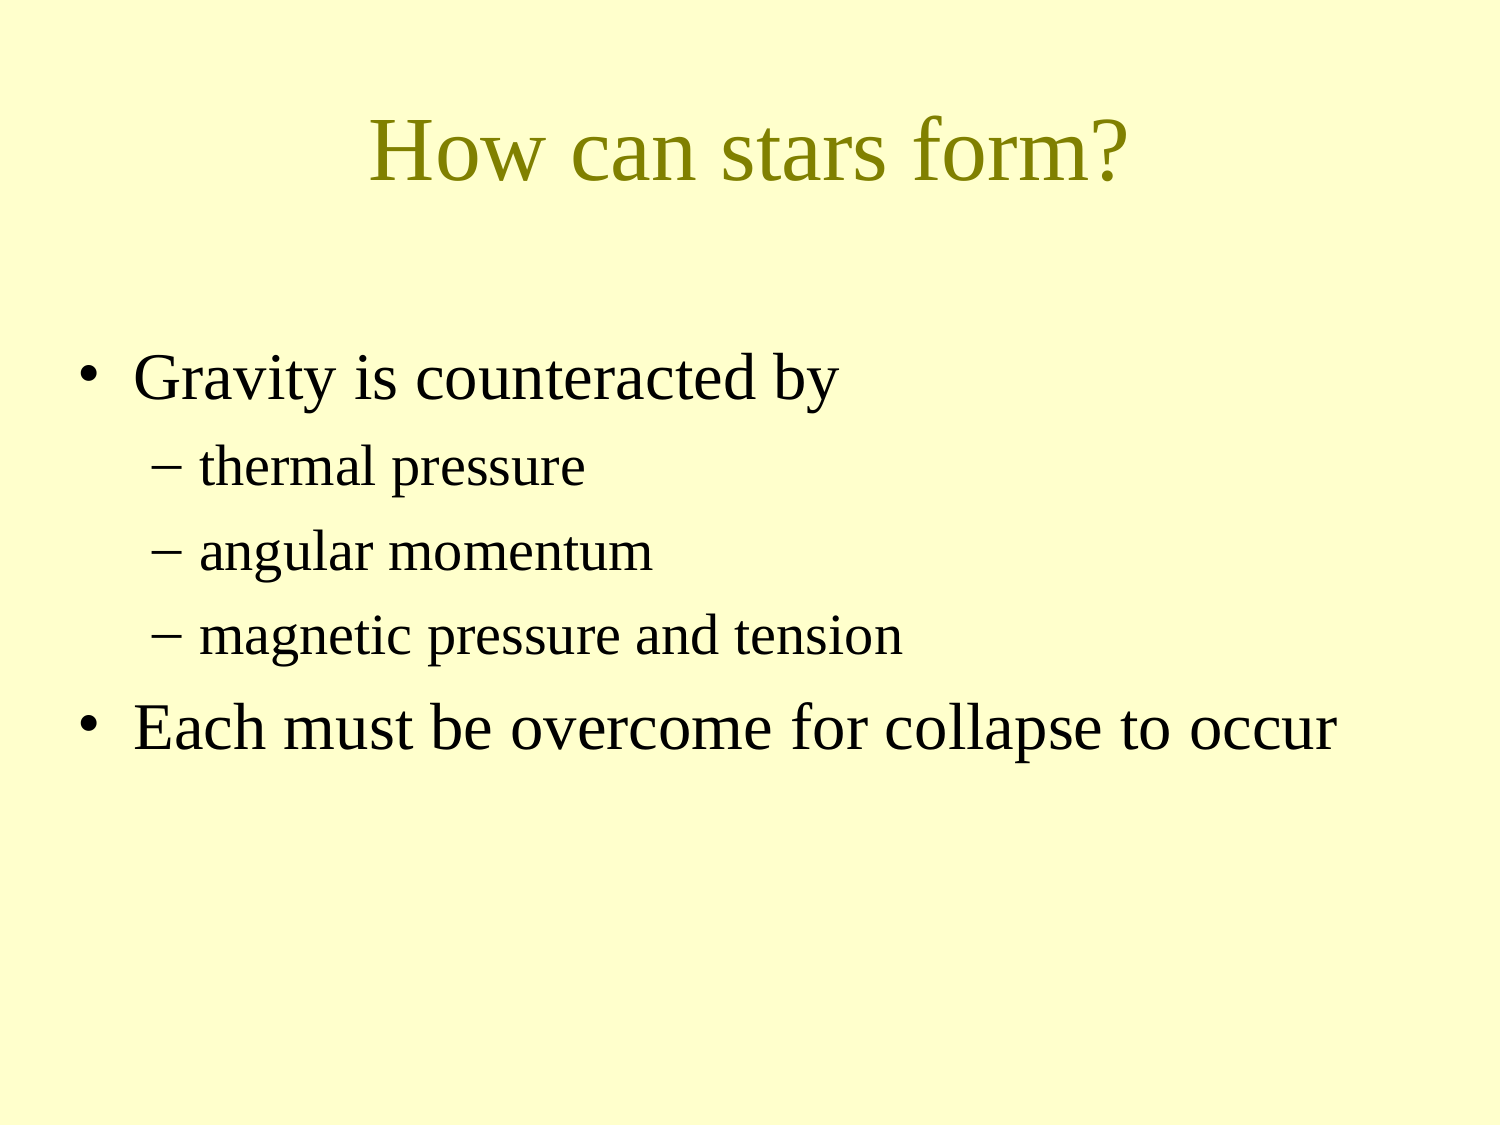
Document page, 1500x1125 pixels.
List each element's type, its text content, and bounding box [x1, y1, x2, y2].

list Gravity is counteracted by thermal pressure angular momentum magnetic pressure and tension Each must be overcome for collapse to occur [62, 324, 1426, 1075]
title How can stars form? [112, 49, 1388, 238]
